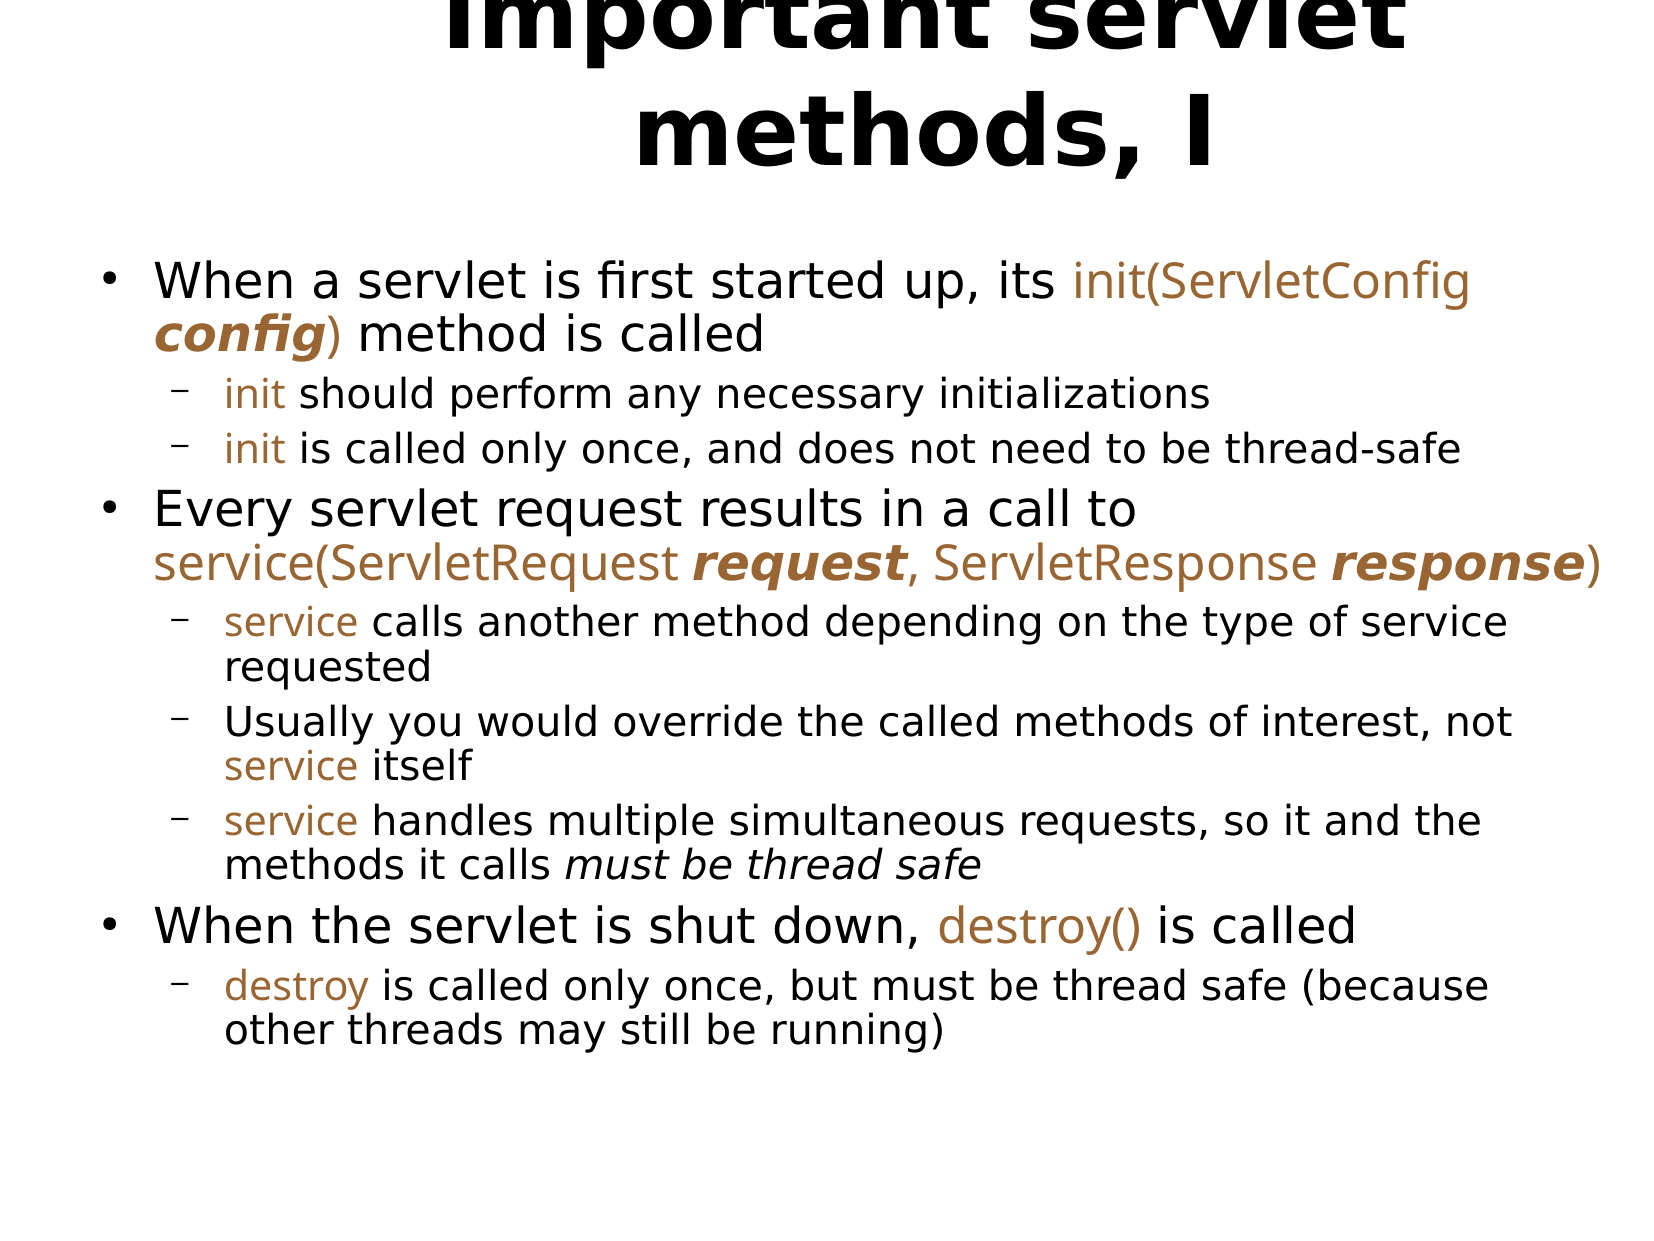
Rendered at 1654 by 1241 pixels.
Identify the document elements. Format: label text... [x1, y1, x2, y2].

list When a servlet is first started up, its init(ServletConfig config) method is called init should perform any necessary initializations init is called only once, and does not need to be thread-safe Every servlet request results in a call to service(ServletRequest request, ServletResponse response) service calls another method depending on the type of service requested Usually you would override the called methods of interest, not service itself service handles multiple simultaneous requests, so it and the methods it calls must be thread safe When the servlet is shut down, destroy() is called destroy is called only once, but must be thread safe (because other threads may still be running) [68, 247, 1620, 1109]
title Important servlet methods, I [220, 41, 1630, 193]
